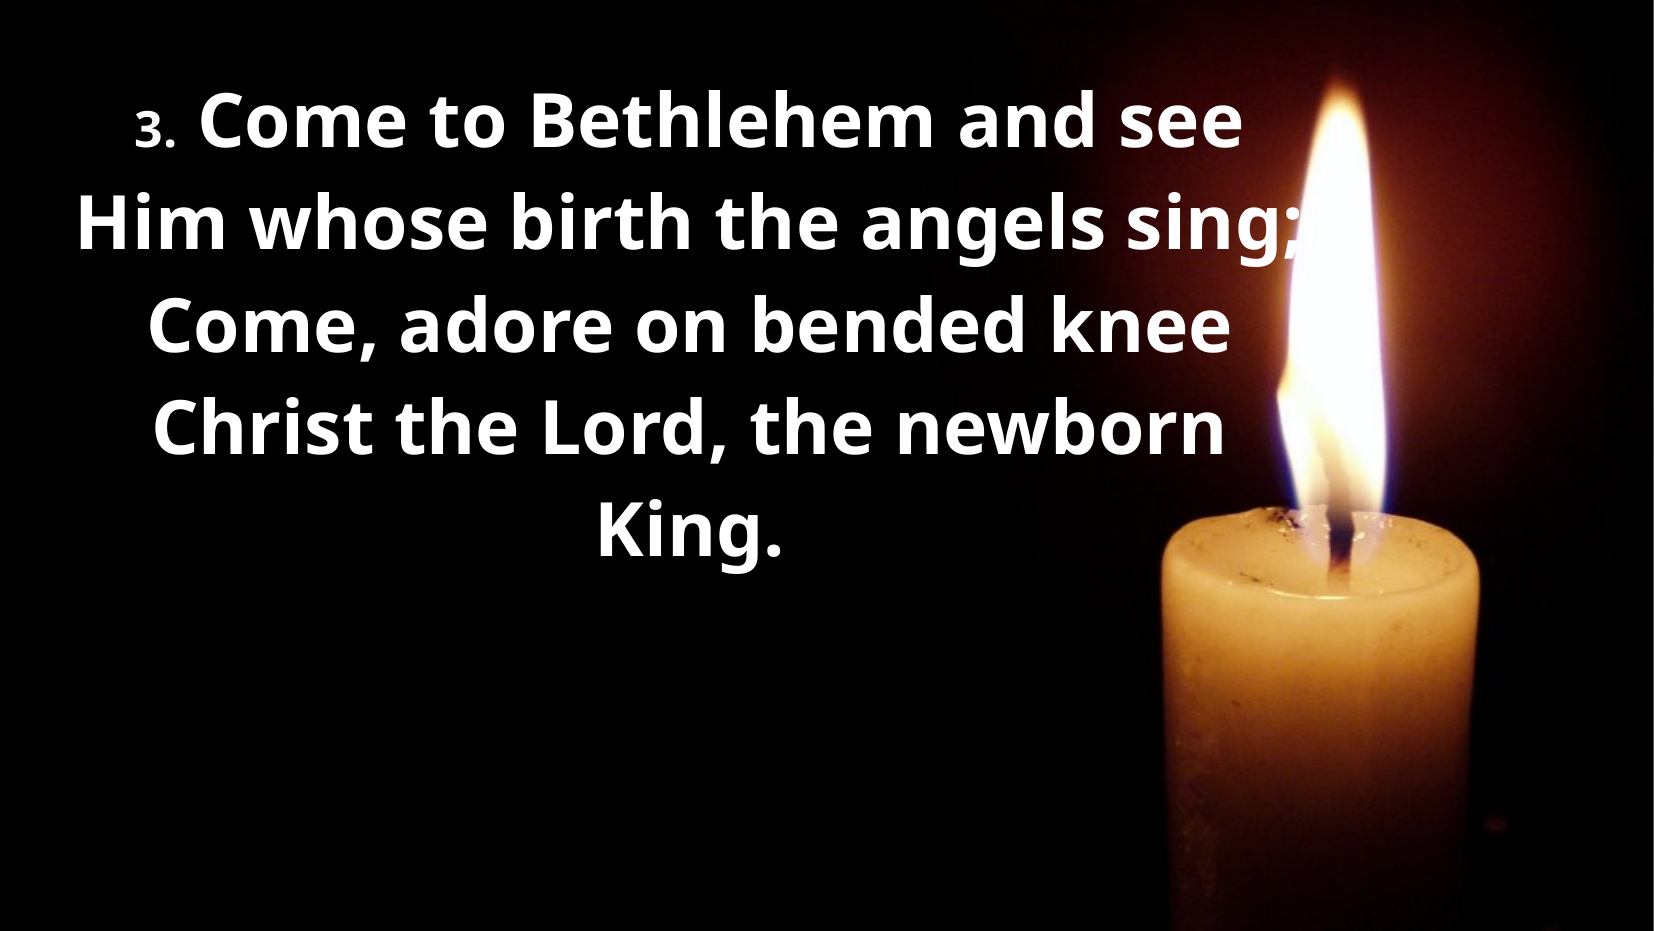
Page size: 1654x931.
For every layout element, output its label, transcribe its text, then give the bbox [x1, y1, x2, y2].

text_box 3. Come to Bethlehem and see Him whose birth the angels sing; Come, adore on bended knee Christ the Lord, the newborn King. [60, 60, 1321, 511]
picture [0, 0, 1654, 931]
